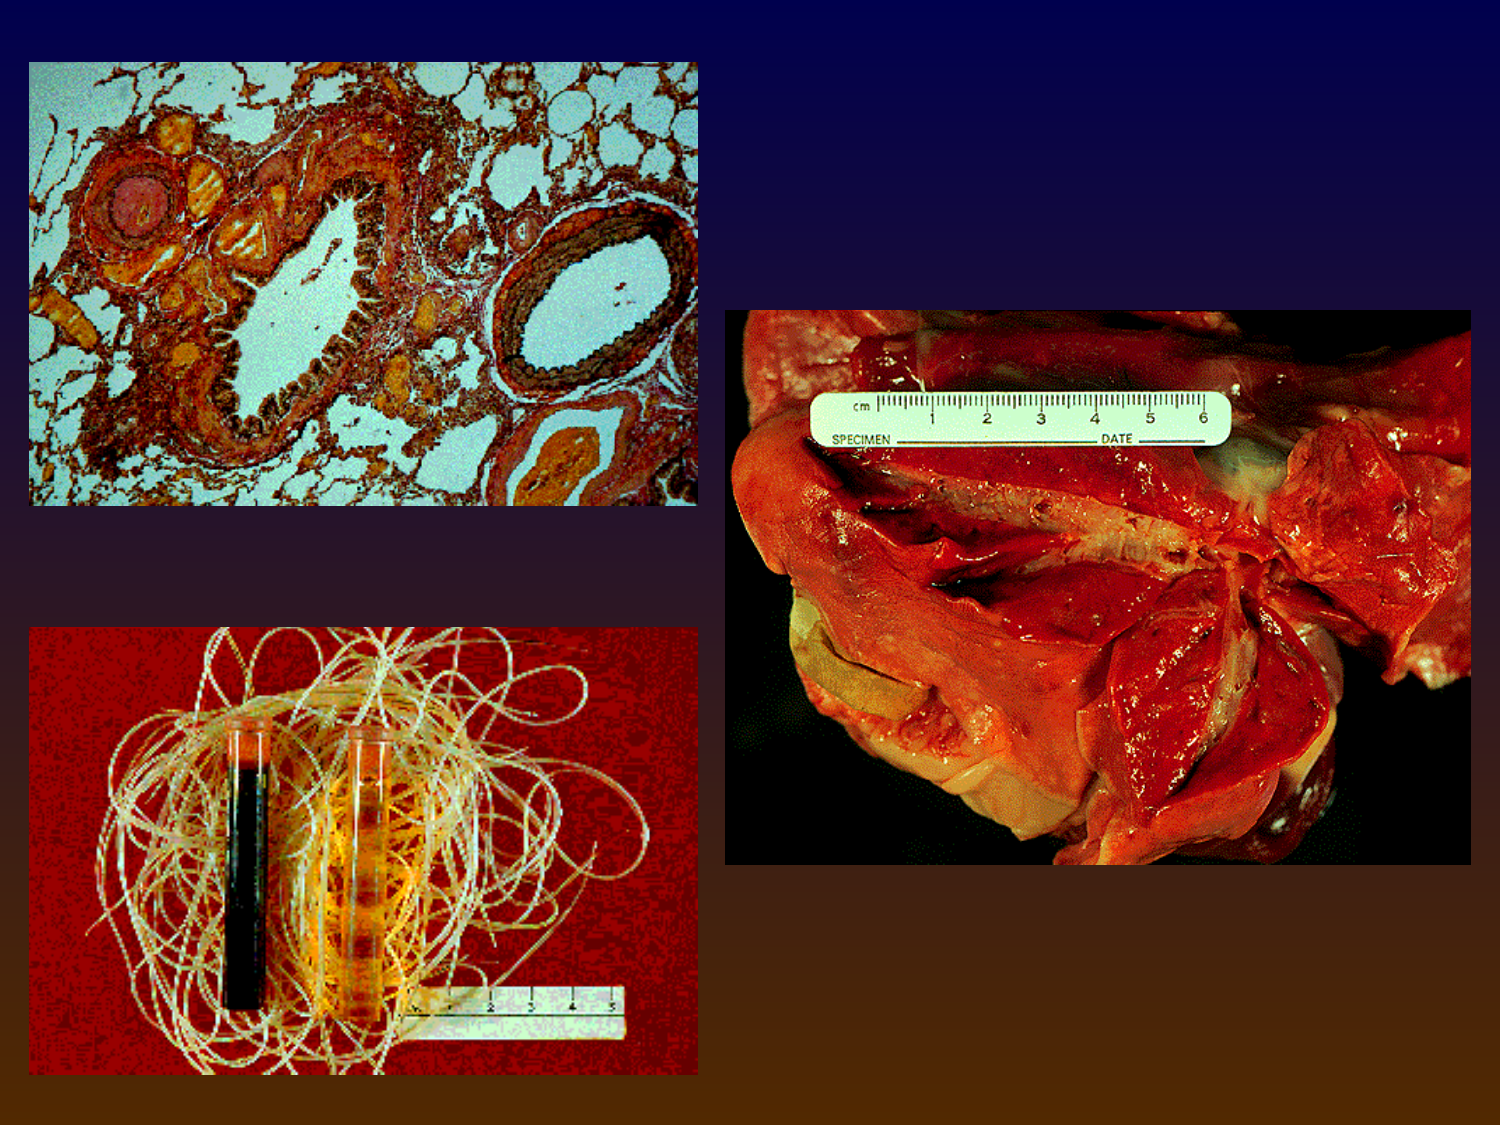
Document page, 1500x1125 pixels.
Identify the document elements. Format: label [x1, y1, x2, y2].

chart [29, 62, 698, 506]
chart [725, 310, 1471, 865]
chart [29, 628, 698, 1075]
